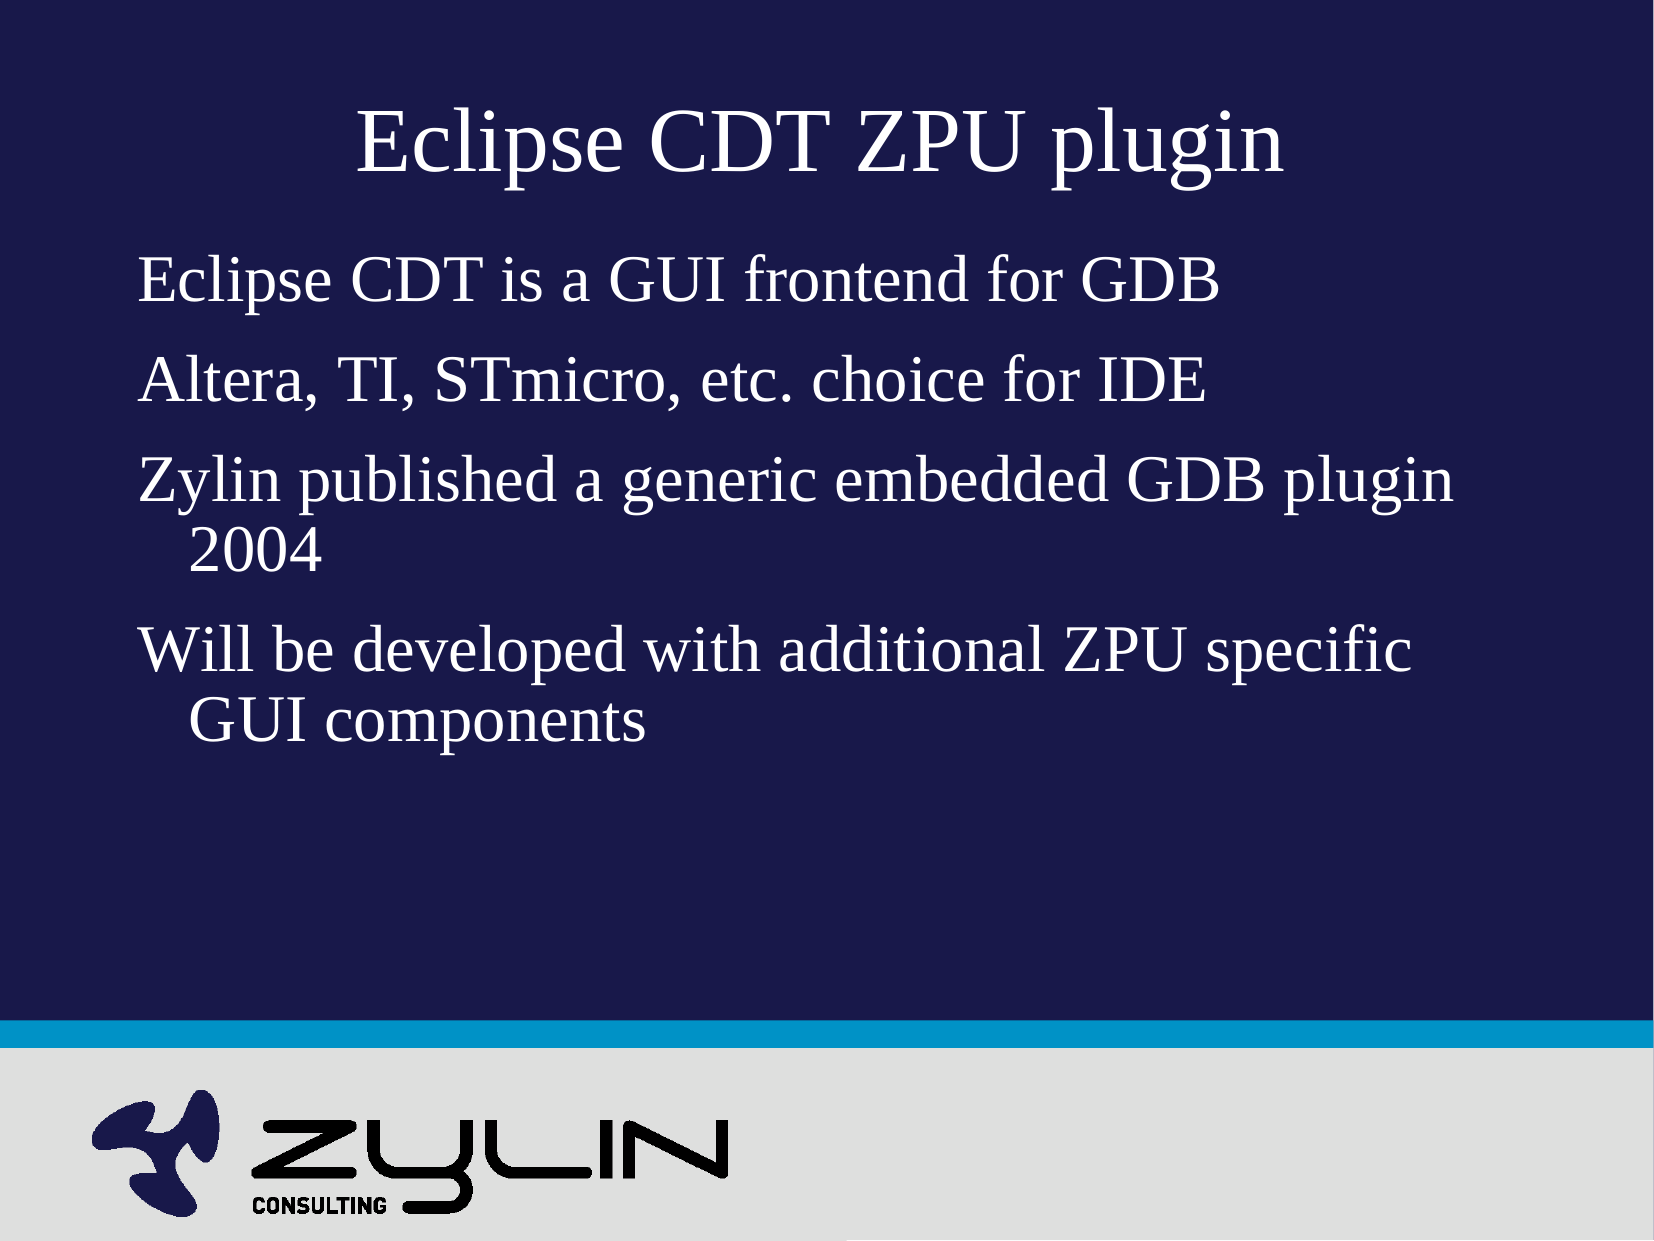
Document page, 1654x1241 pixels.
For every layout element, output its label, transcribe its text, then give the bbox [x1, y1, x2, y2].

list Eclipse CDT is a GUI frontend for GDB Altera, TI, STmicro, etc. choice for IDE Zylin published a generic embedded GDB plugin 2004 Will be developed with additional ZPU specific GUI components [120, 245, 1533, 1020]
title Eclipse CDT ZPU plugin [117, 79, 1526, 206]
text_box [0, 1020, 1654, 1241]
picture [0, 1049, 812, 1241]
